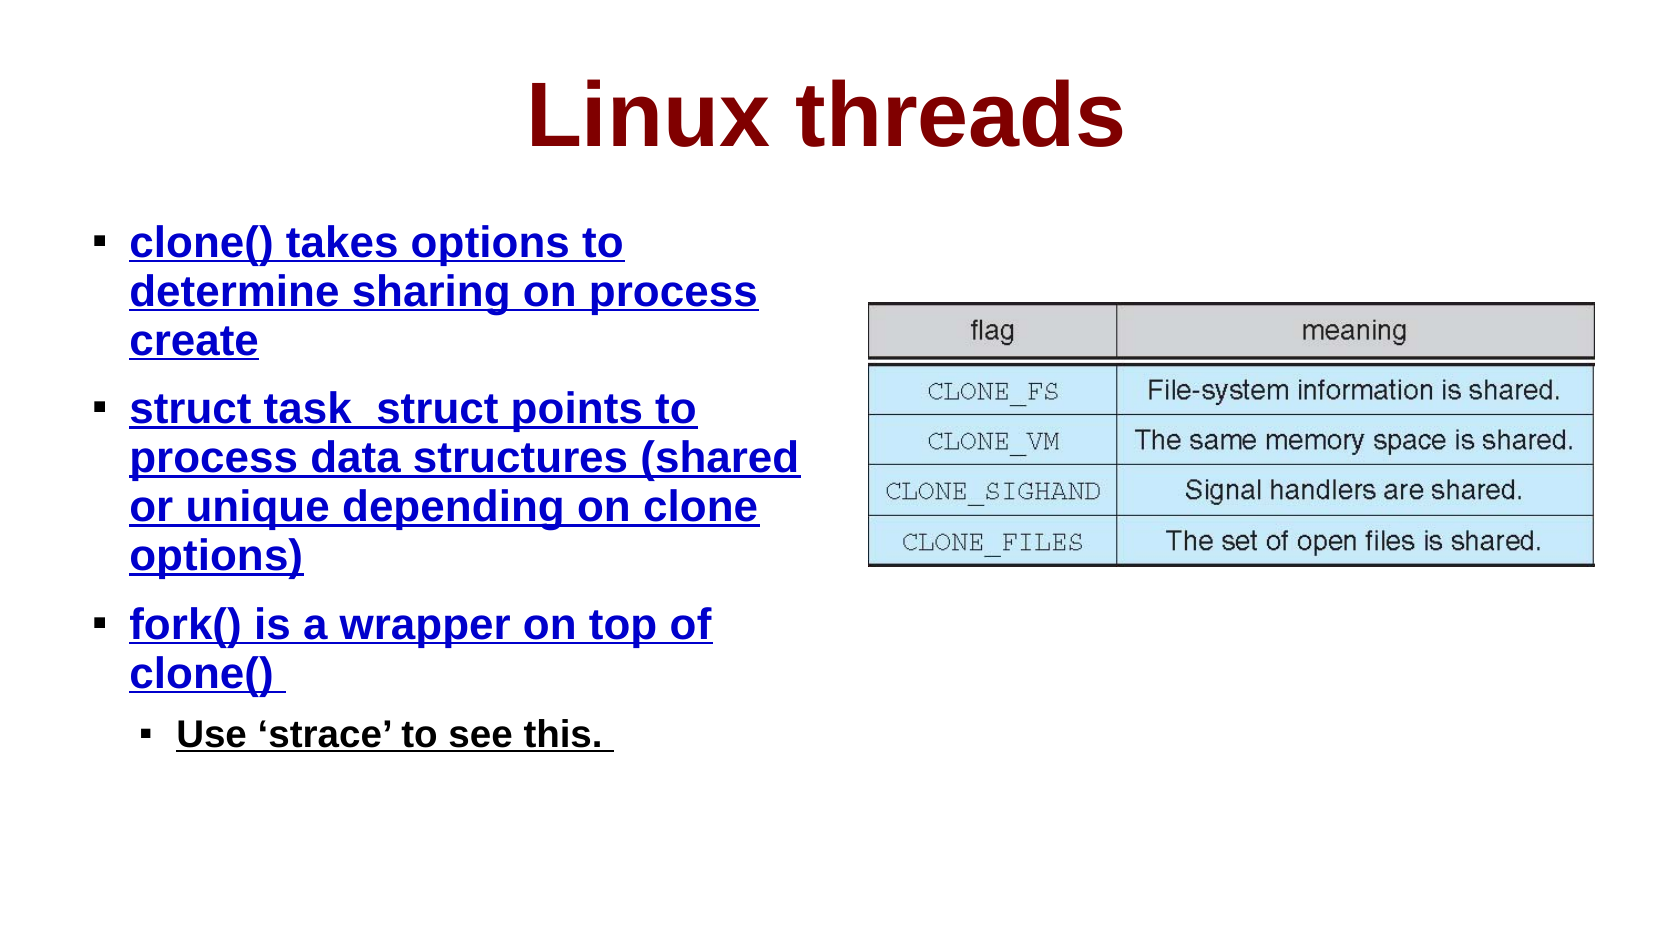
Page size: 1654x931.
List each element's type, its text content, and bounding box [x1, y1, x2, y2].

picture [868, 302, 1595, 567]
title Linux threads [82, 37, 1571, 193]
list clone() takes options to determine sharing on process create struct task_struct points to process data structures (shared or unique depending on clone options) fork() is a wrapper on top of clone() Use ‘strace’ to see this. [82, 217, 809, 757]
